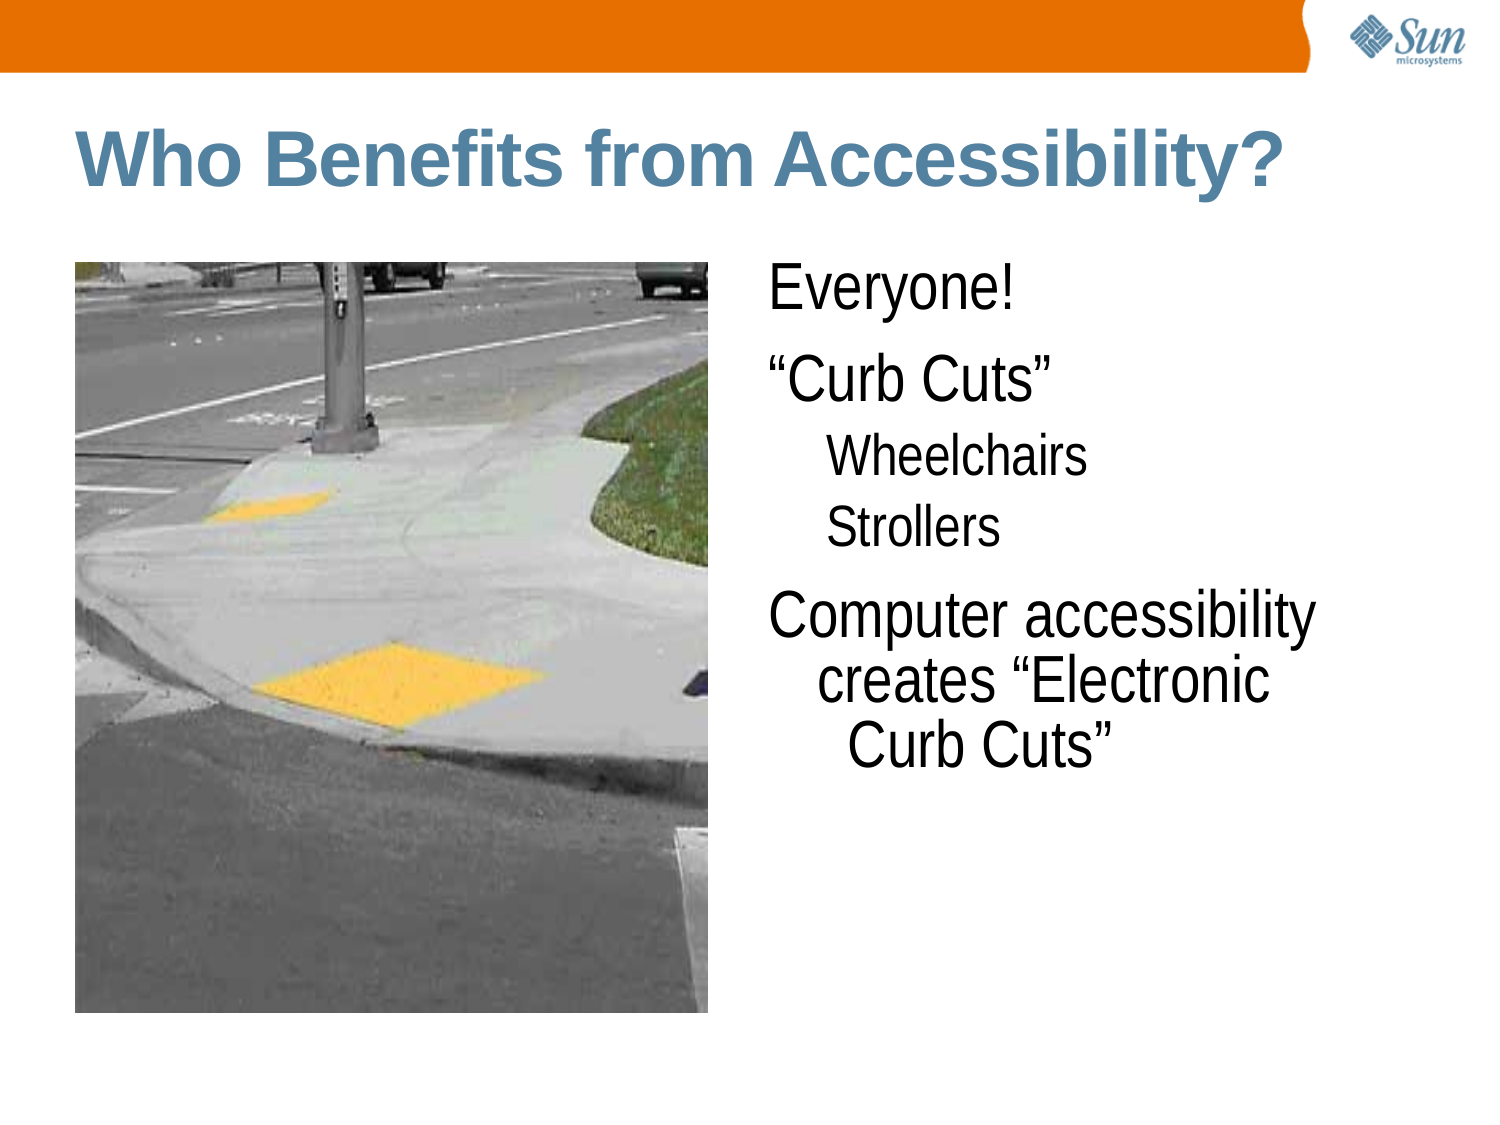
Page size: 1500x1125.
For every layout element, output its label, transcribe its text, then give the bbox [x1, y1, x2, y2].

picture [75, 262, 708, 1013]
list Everyone! “Curb Cuts” Wheelchairs Strollers Computer accessibility creates “Electronic Curb Cuts” [749, 257, 1402, 1017]
picture [0, 0, 1500, 75]
title Who Benefits from Accessibility? [75, 122, 1438, 228]
